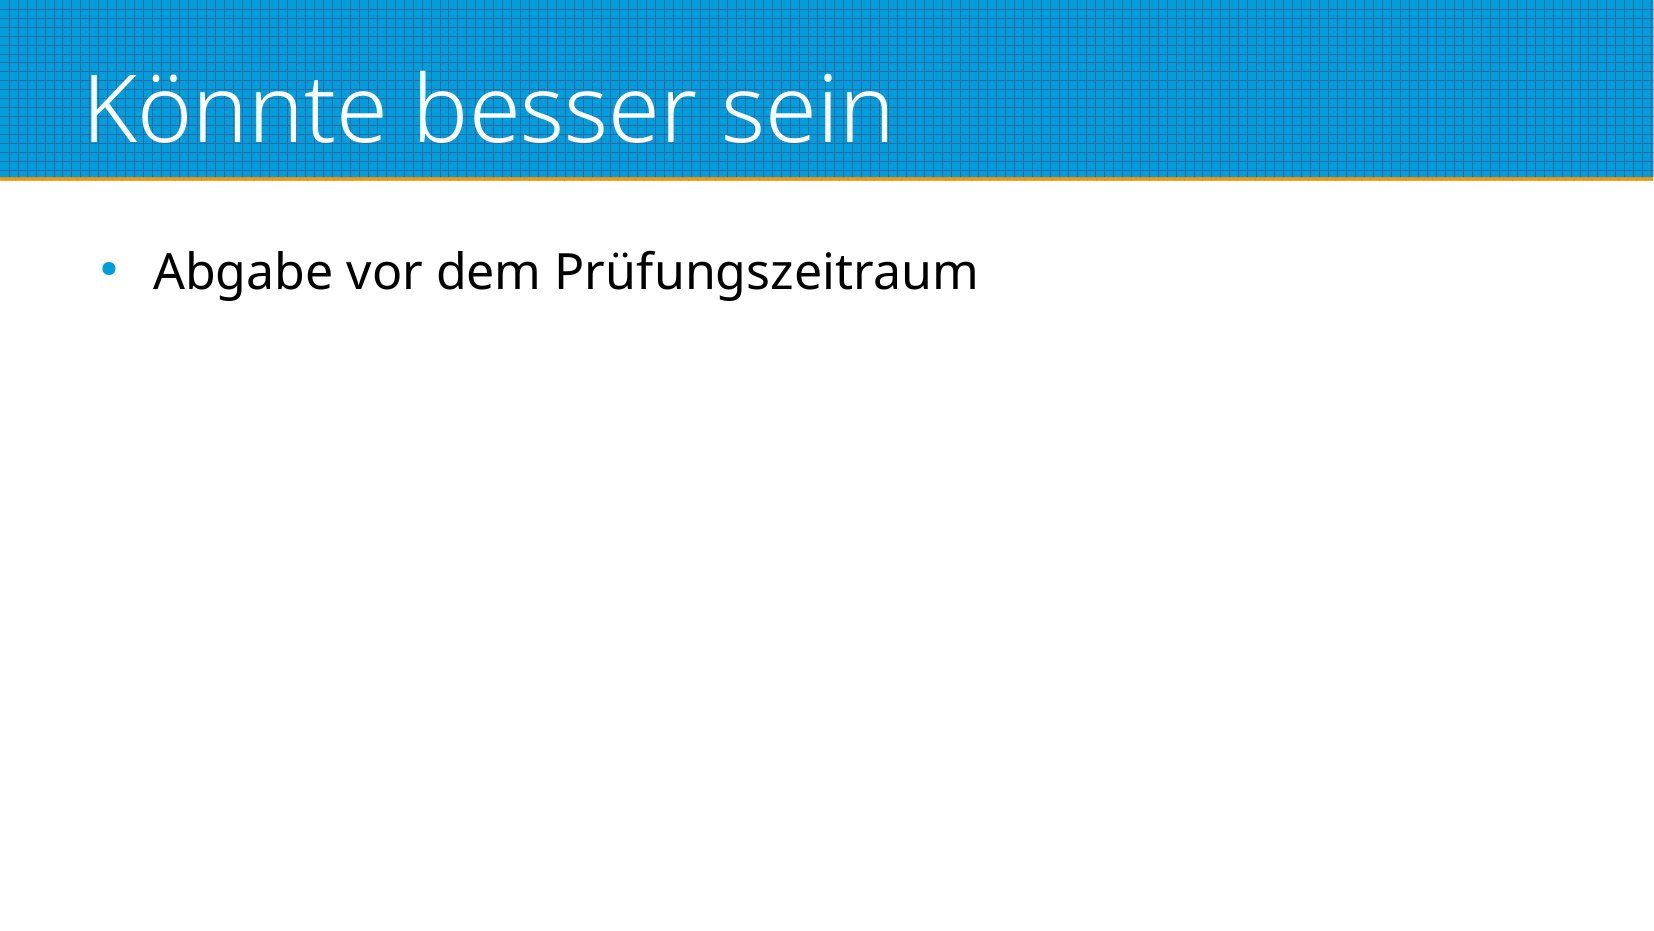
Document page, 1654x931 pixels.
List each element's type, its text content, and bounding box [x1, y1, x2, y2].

list Abgabe vor dem Prüfungszeitraum [82, 236, 1563, 811]
title Könnte besser sein [82, 14, 1571, 171]
